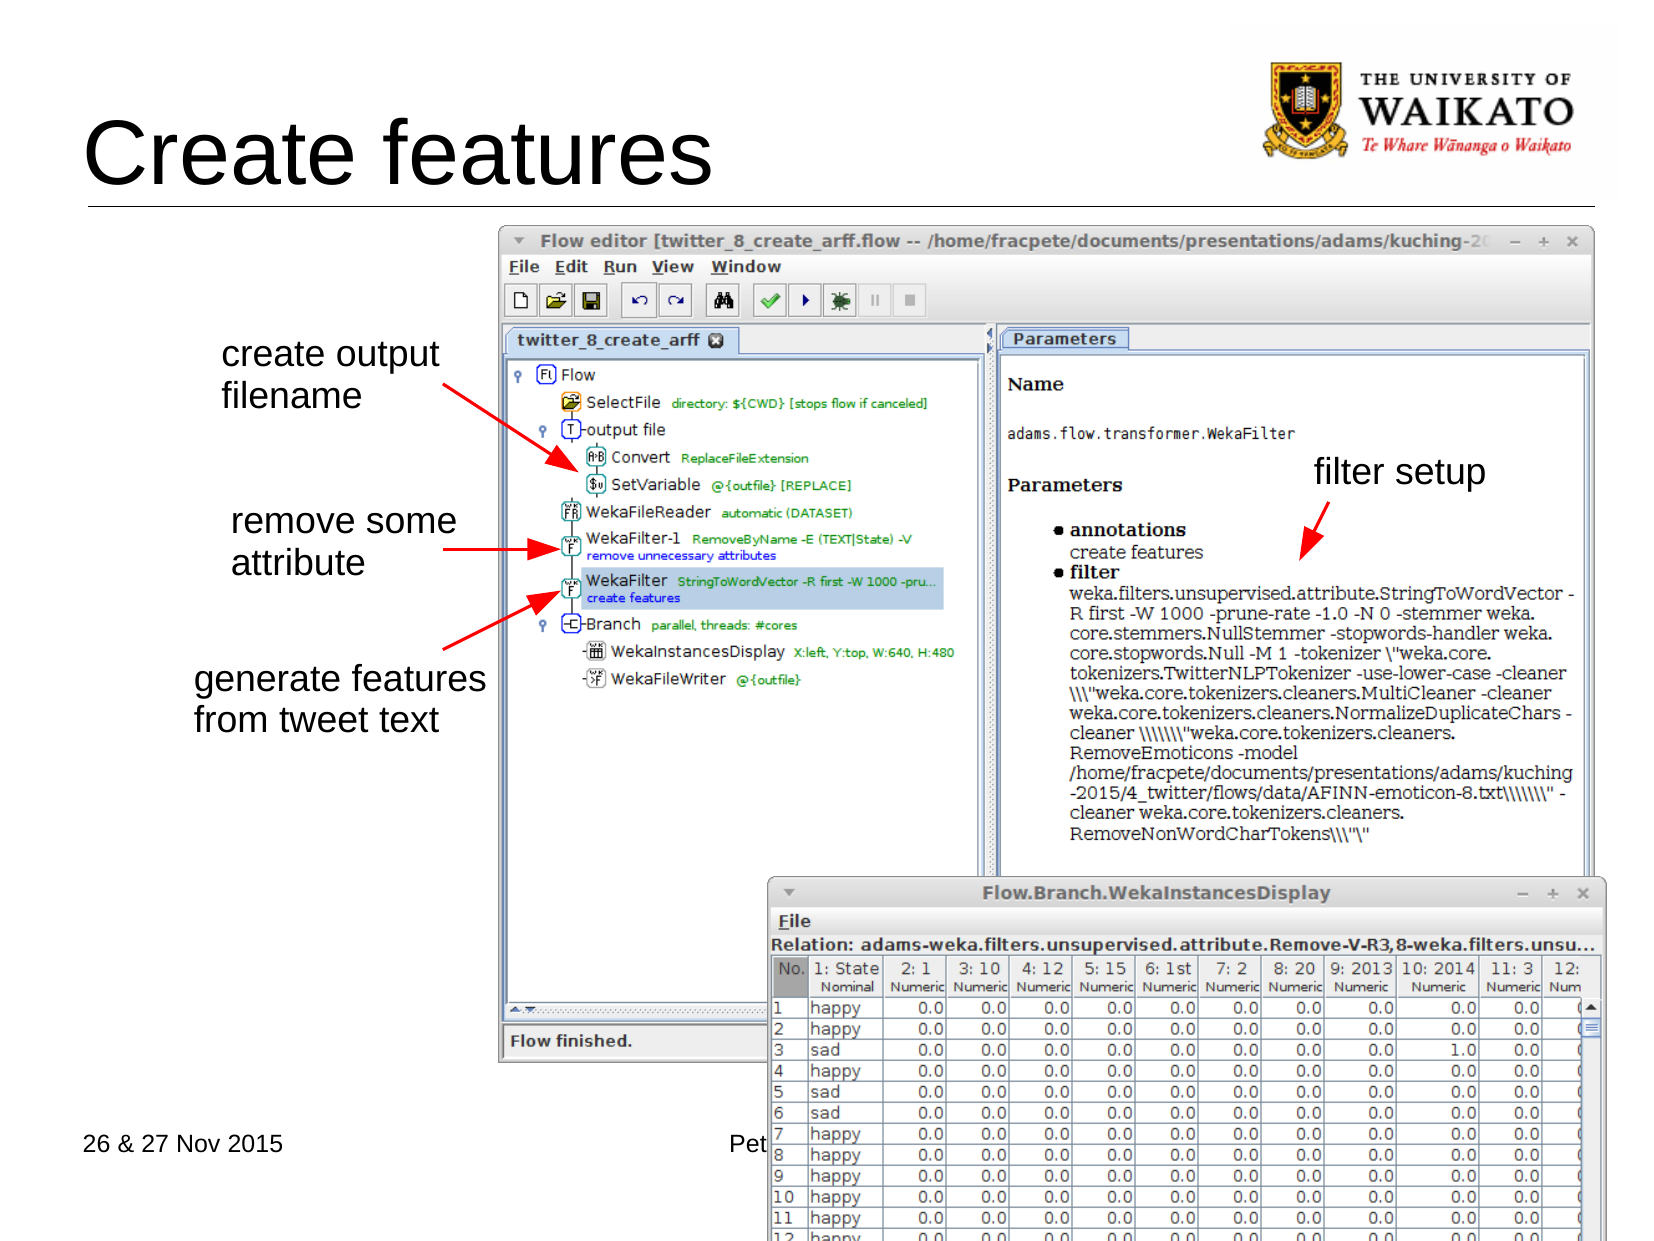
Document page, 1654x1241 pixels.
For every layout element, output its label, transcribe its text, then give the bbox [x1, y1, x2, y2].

text_box generate features from tweet text [179, 649, 502, 749]
picture [498, 225, 1607, 1241]
text_box filter setup [1299, 442, 1502, 530]
text_box remove some attribute [216, 491, 473, 591]
text_box create output filename [206, 324, 455, 424]
title Create features [82, 49, 1571, 257]
picture [1228, 24, 1619, 201]
